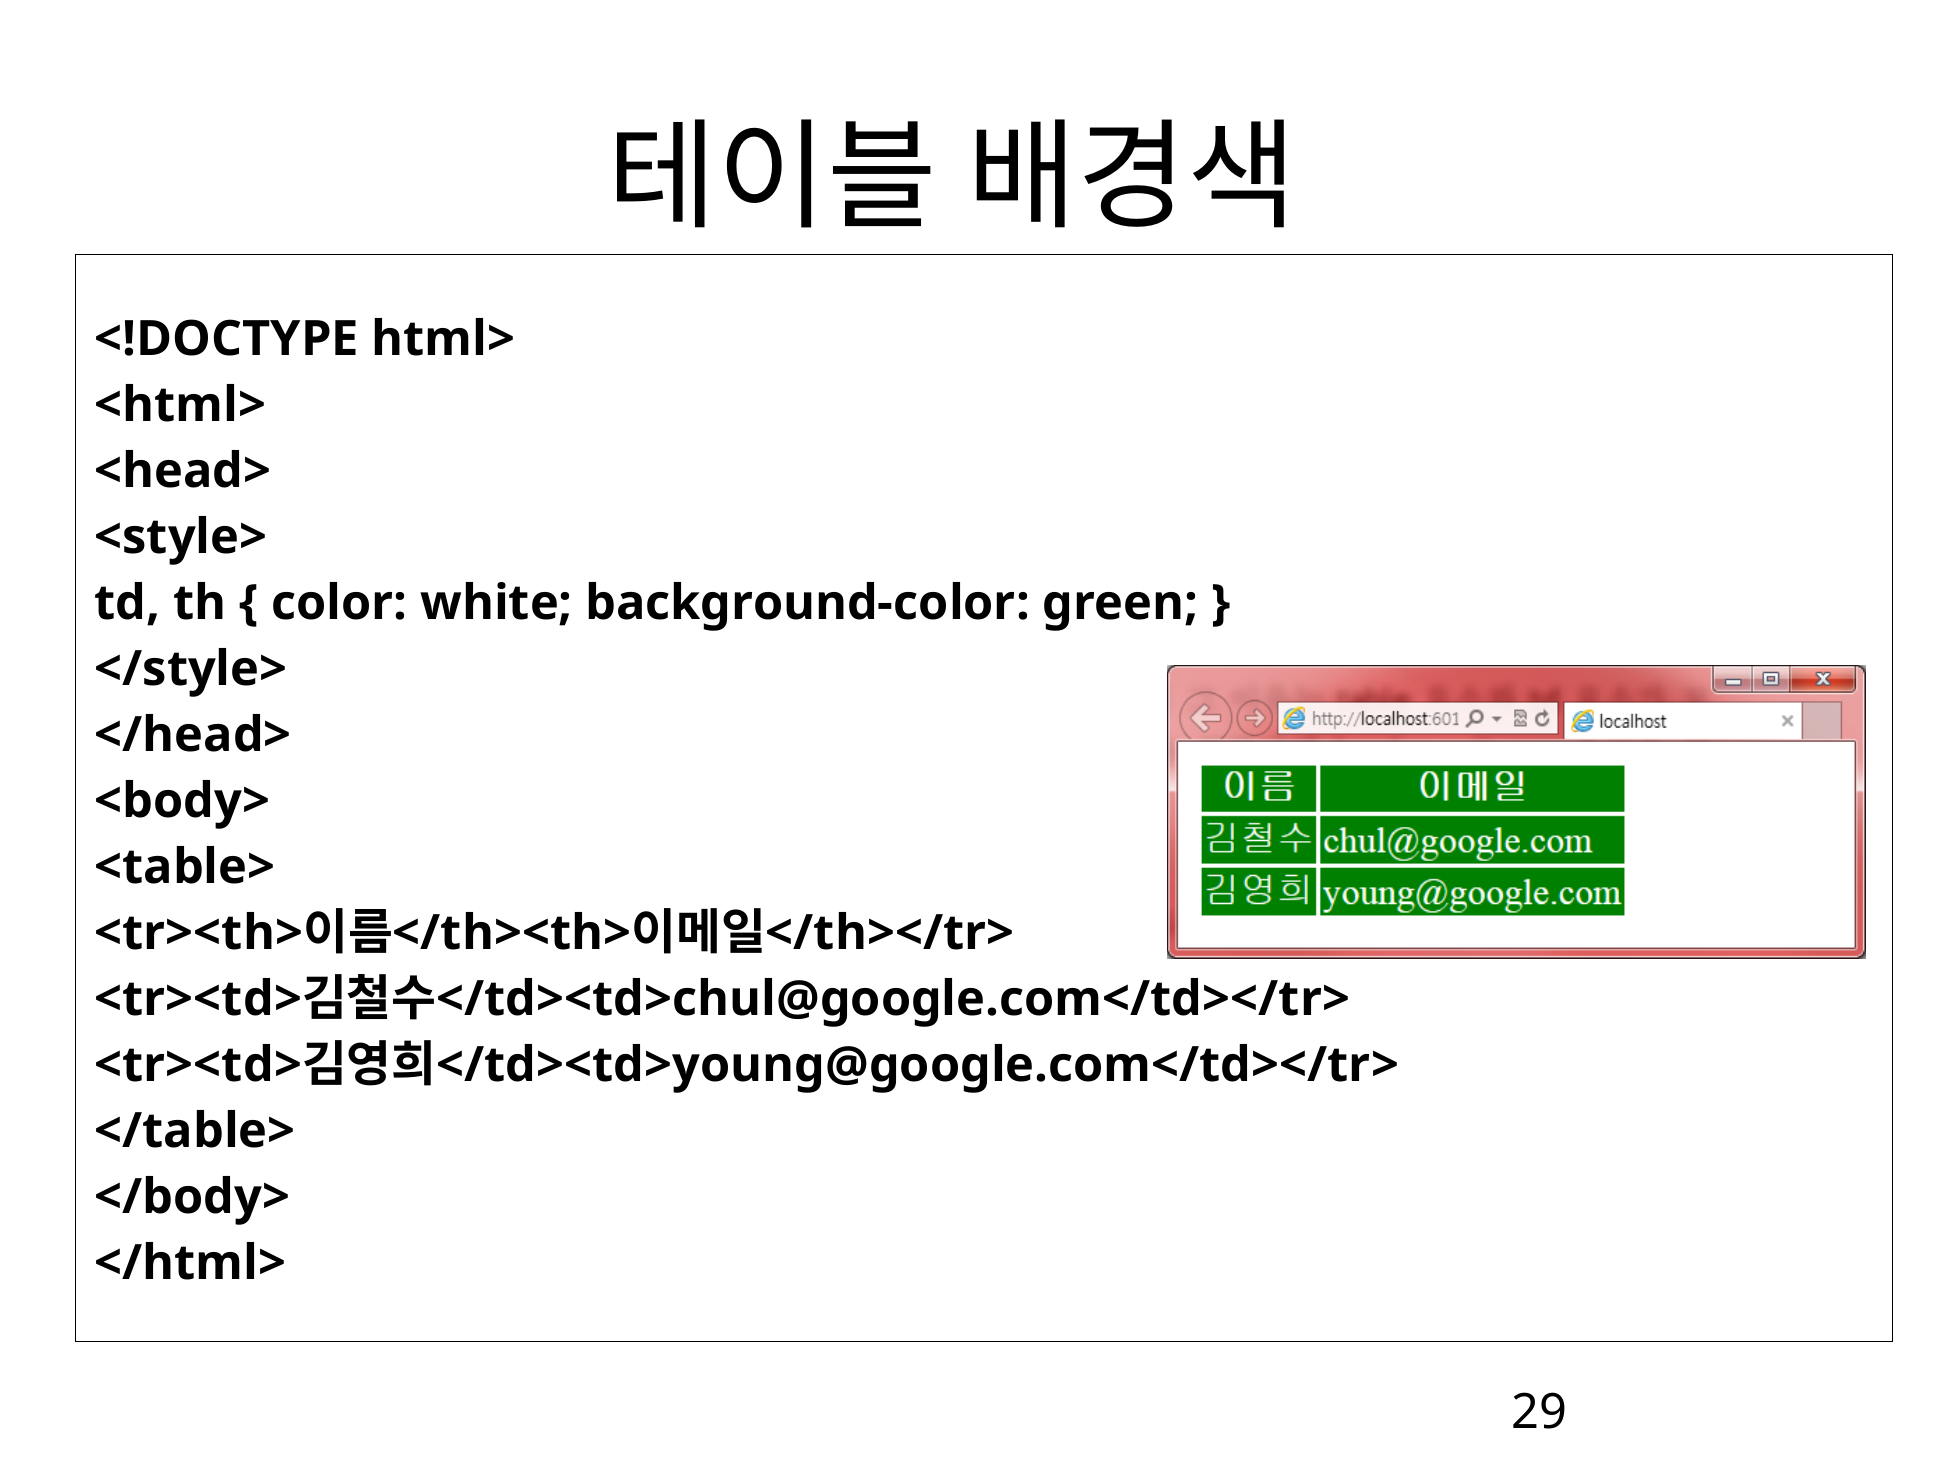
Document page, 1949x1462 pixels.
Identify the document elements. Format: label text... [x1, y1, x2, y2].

text_box <!DOCTYPE html> <html> <head> <style> td, th { color: white; background-color: green; } </style> </head> <body> <table> <tr><th>이름</th><th>이메일</th></tr> <tr><td>김철수</td><td>chul@google.com</td></tr> <tr><td>김영희</td><td>young@google.com</td></tr> </table> </body> </html> [75, 254, 1893, 1342]
picture [1167, 665, 1866, 959]
slide_number <숫자> [1496, 1372, 1899, 1462]
title 테이블 배경색 [156, 92, 1749, 254]
